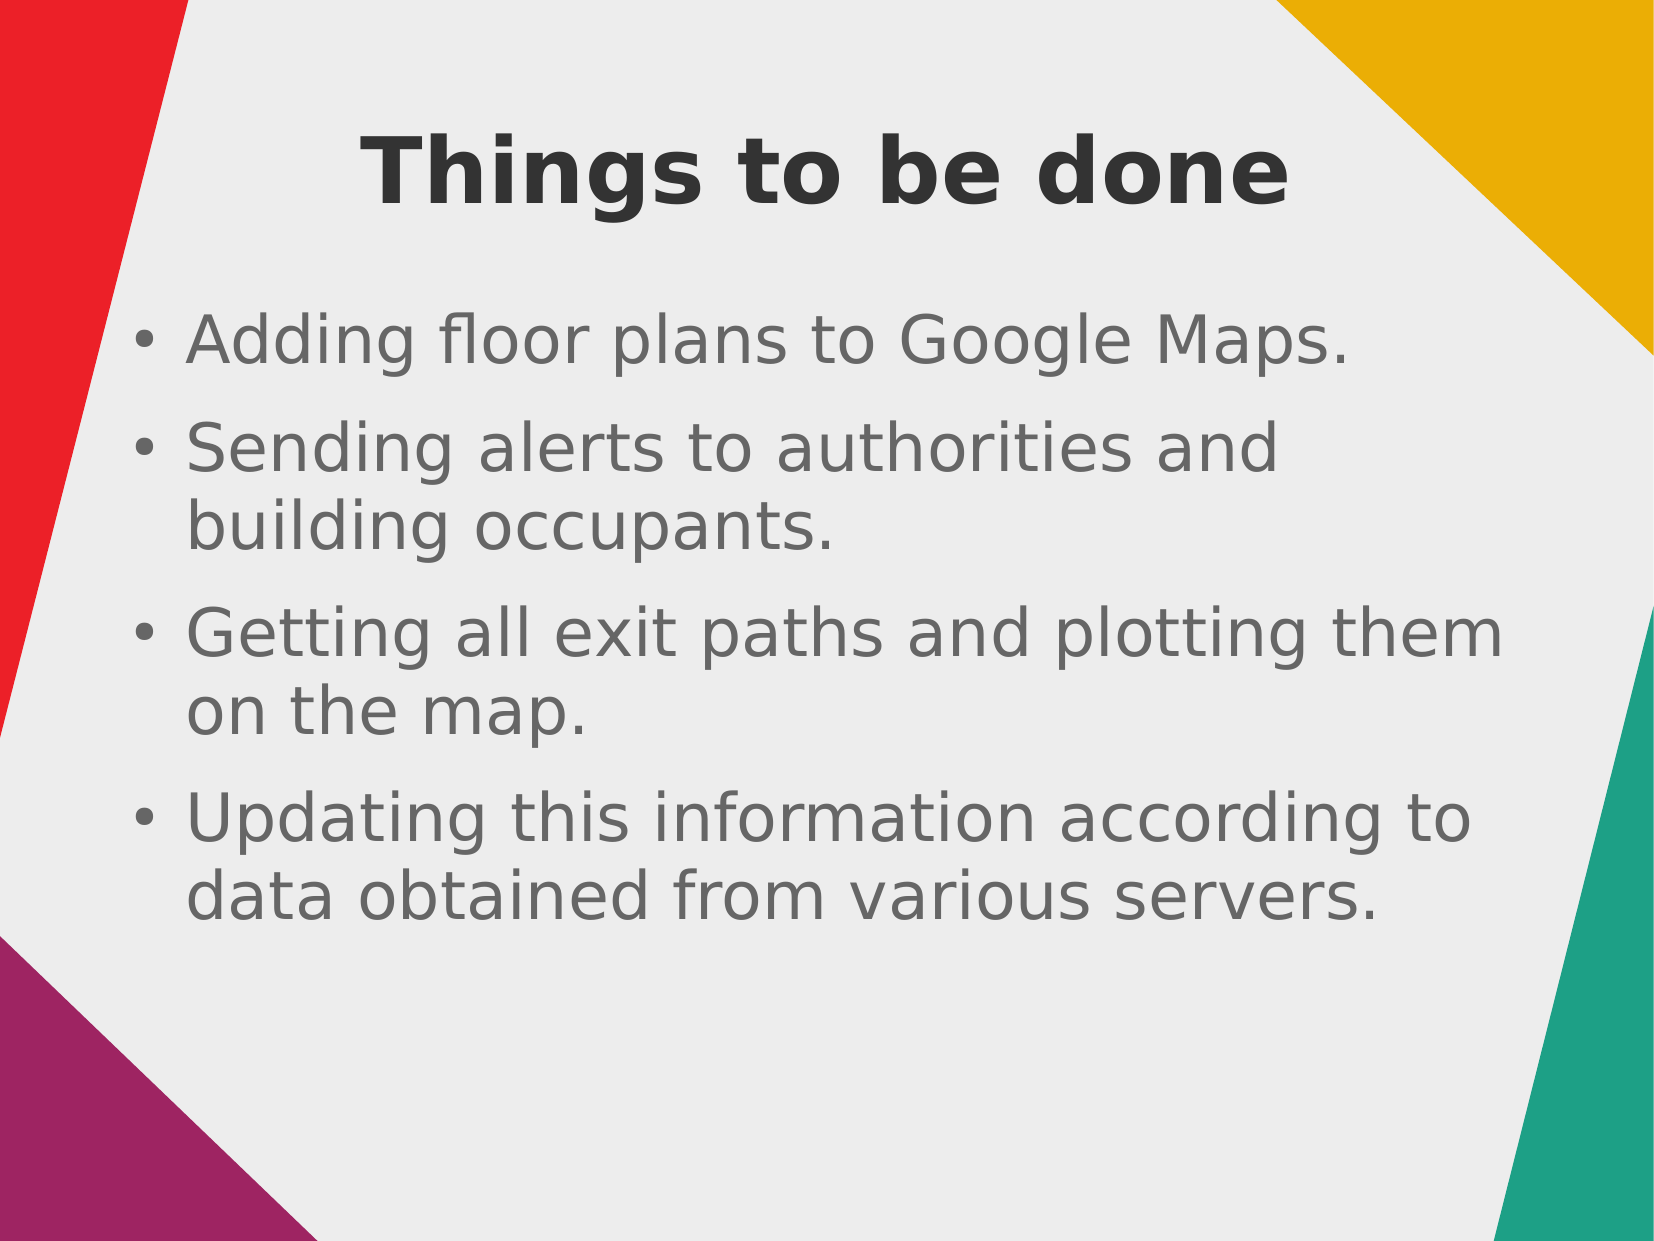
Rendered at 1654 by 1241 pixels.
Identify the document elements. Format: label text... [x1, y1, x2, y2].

title Things to be done [114, 73, 1539, 271]
list Adding floor plans to Google Maps. Sending alerts to authorities and building occupants. Getting all exit paths and plotting them on the map. Updating this information according to data obtained from various servers. [114, 302, 1539, 1033]
